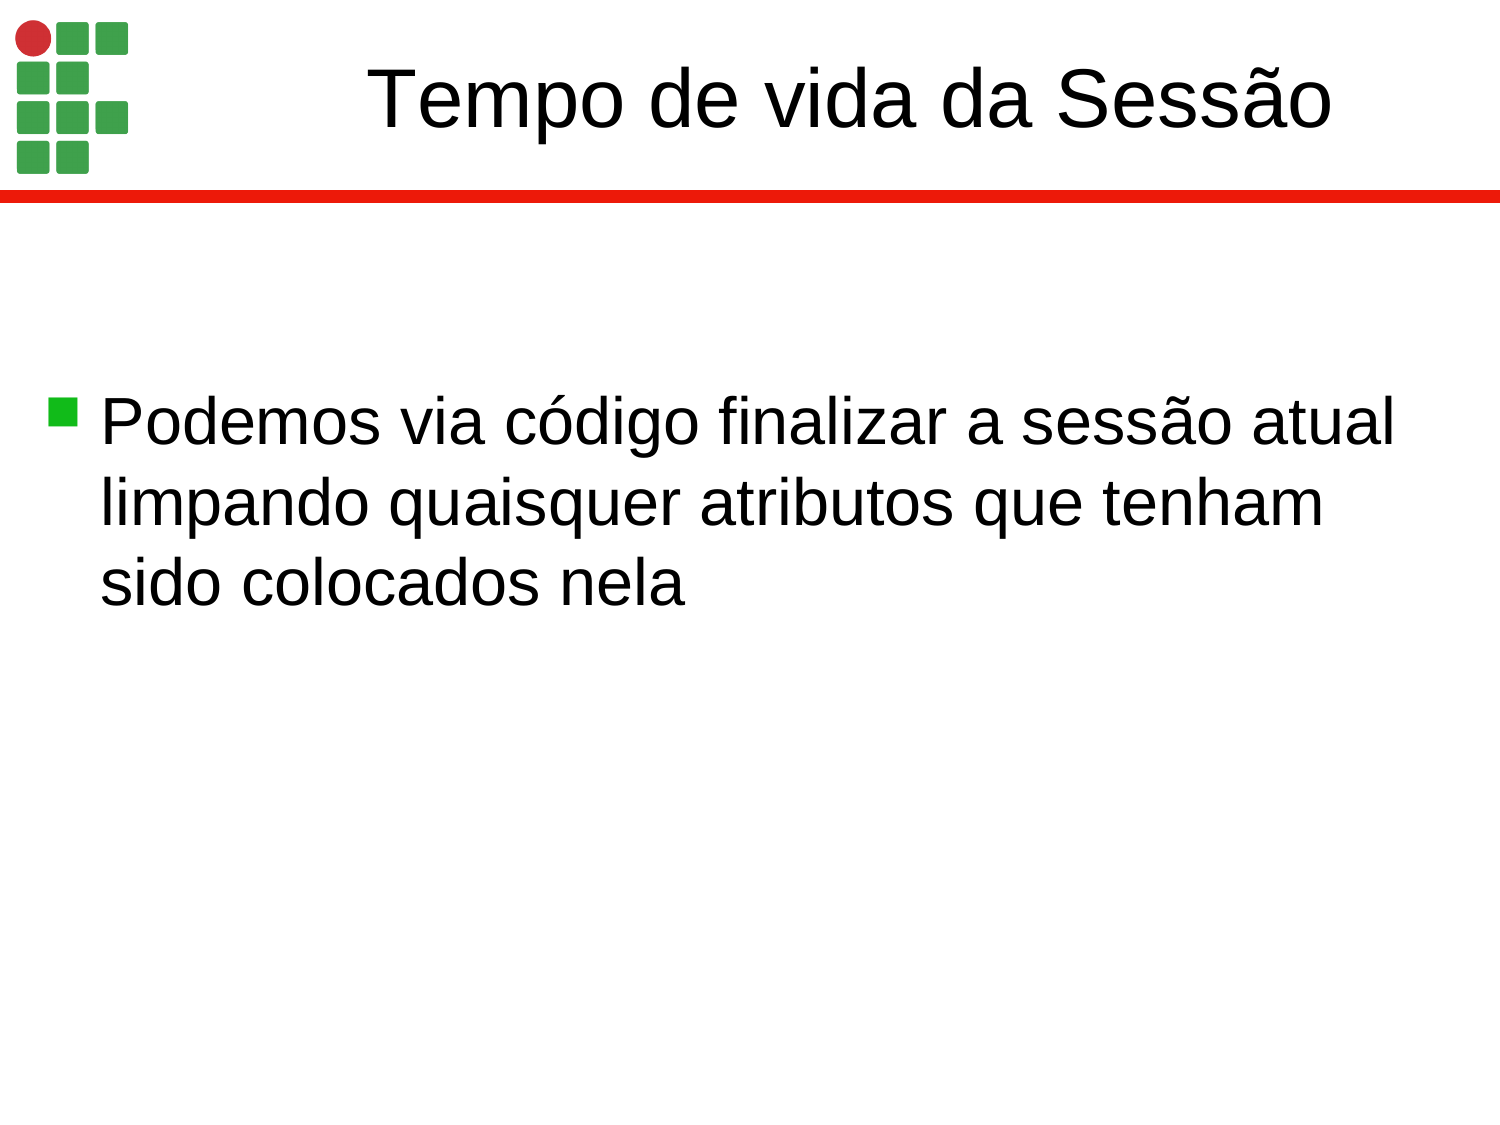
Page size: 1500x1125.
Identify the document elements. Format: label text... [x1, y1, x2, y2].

list Podemos via código finalizar a sessão atual limpando quaisquer atributos que tenham sido colocados nela [29, 219, 1471, 1102]
picture [14, 16, 130, 178]
title Tempo de vida da Sessão [230, 0, 1471, 188]
